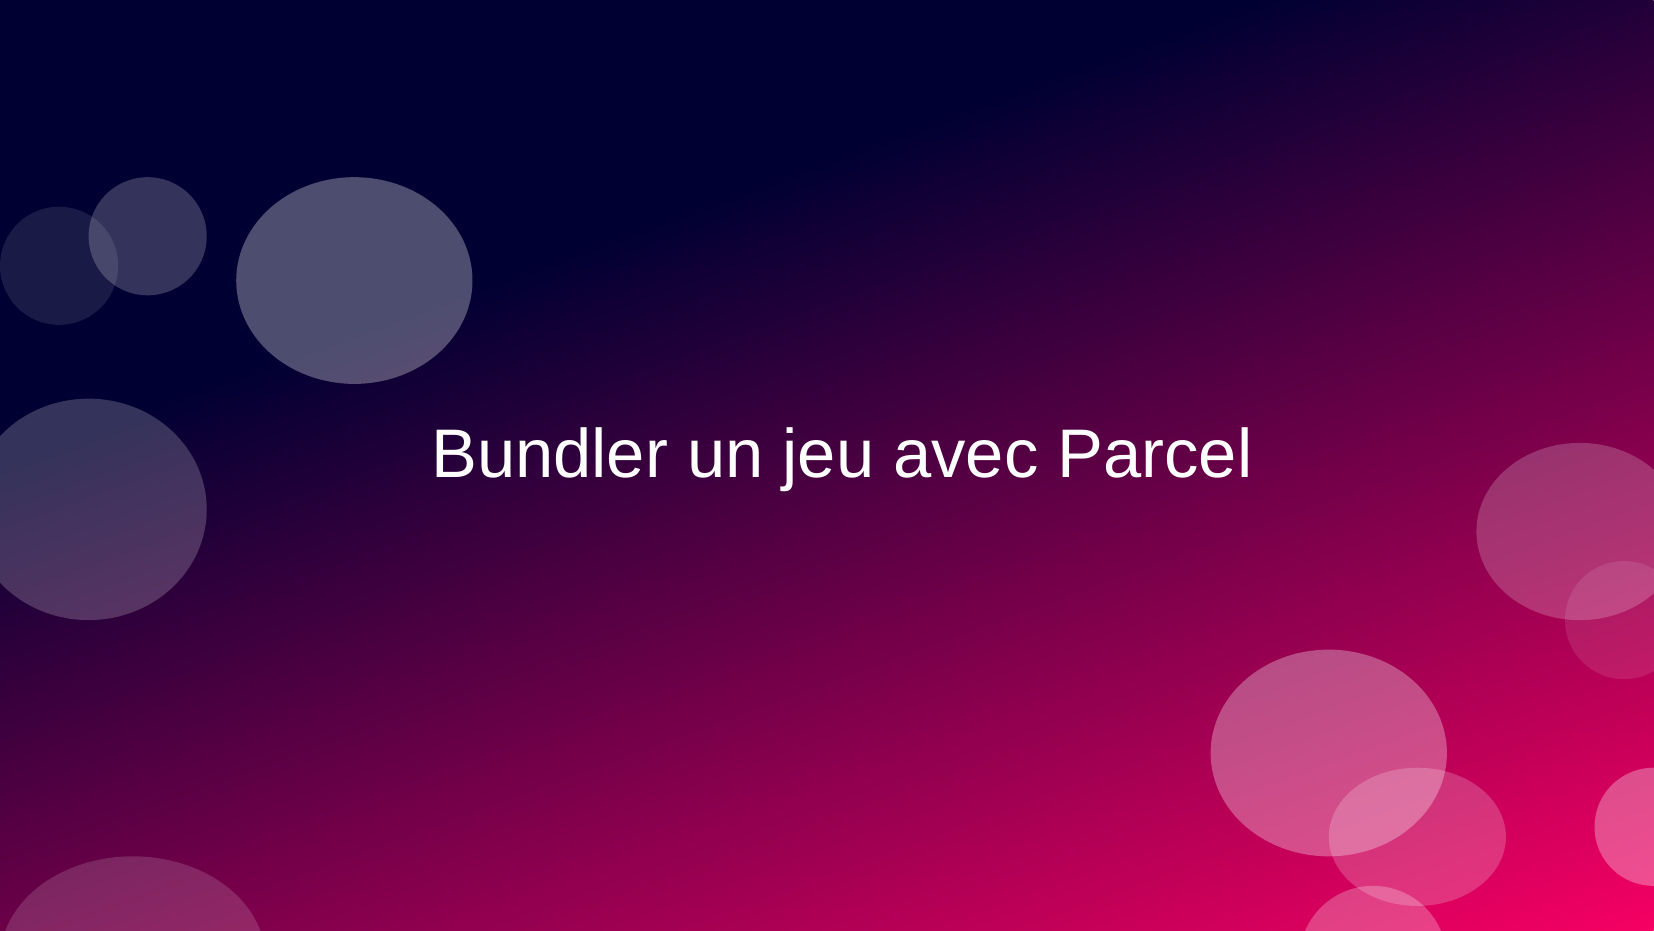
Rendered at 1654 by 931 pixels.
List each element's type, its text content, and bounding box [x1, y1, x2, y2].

title Bundler un jeu avec Parcel [431, 376, 1359, 532]
